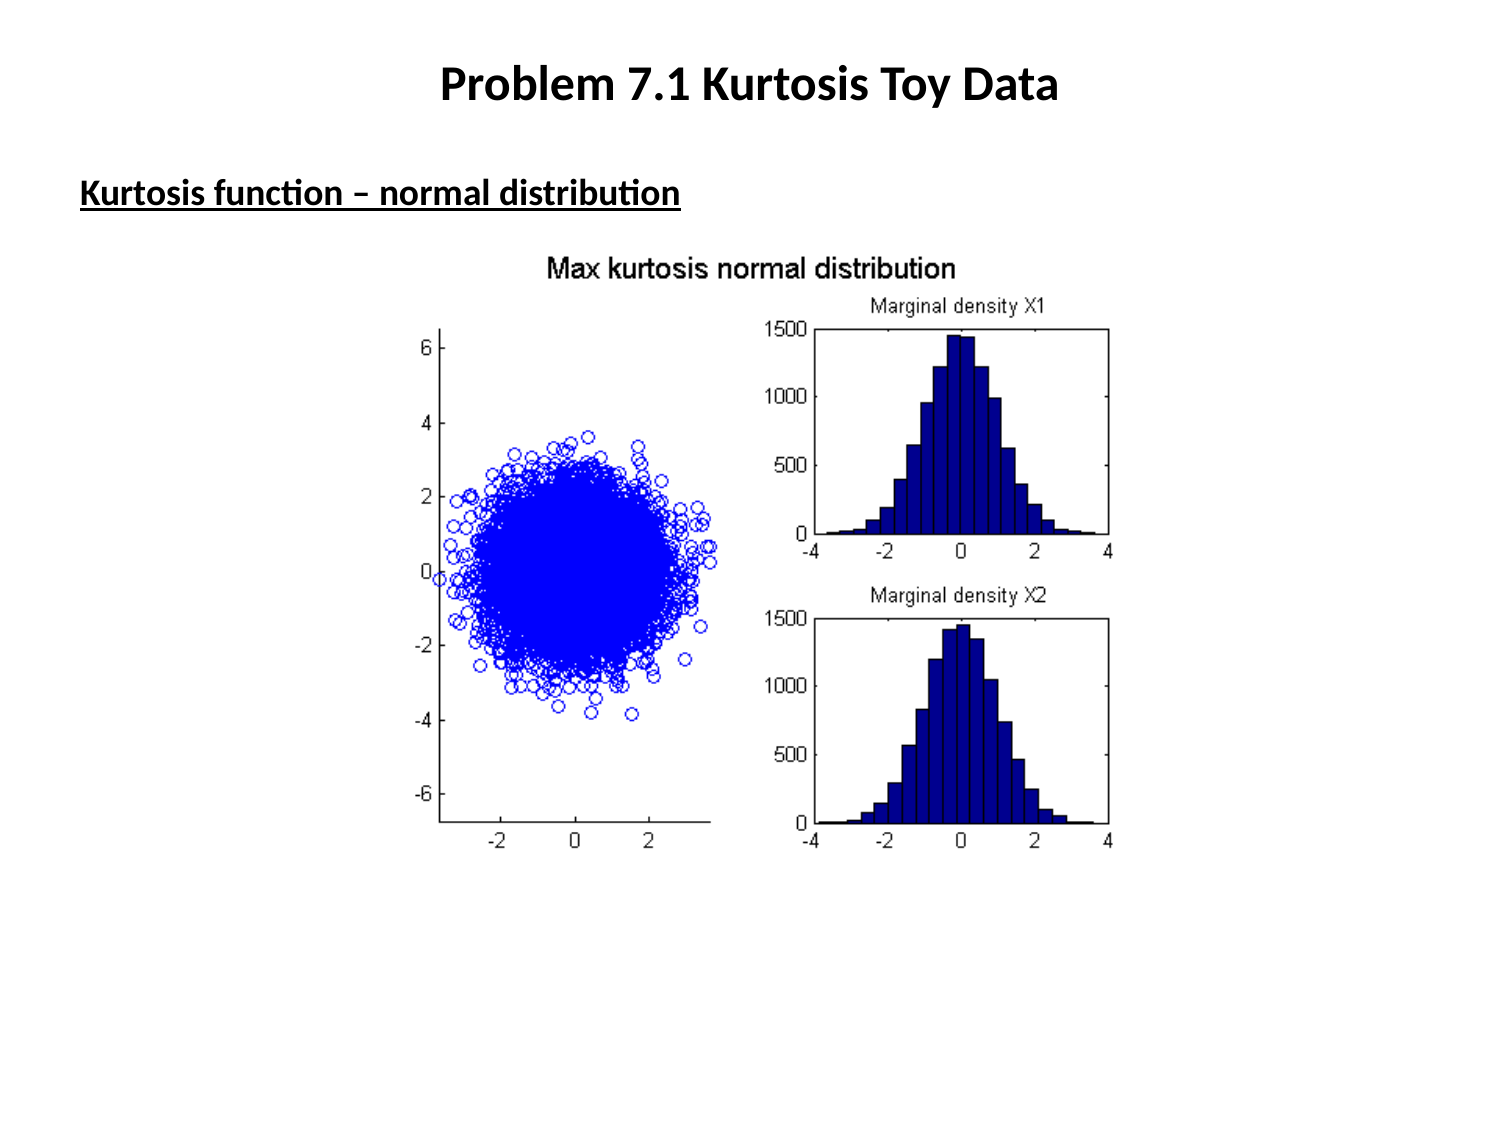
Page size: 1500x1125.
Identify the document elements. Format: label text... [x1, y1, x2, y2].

picture [314, 235, 1191, 892]
text_box Problem 7.1 Kurtosis Toy Data [0, 42, 1500, 118]
text_box Kurtosis function – normal distribution [64, 160, 912, 221]
